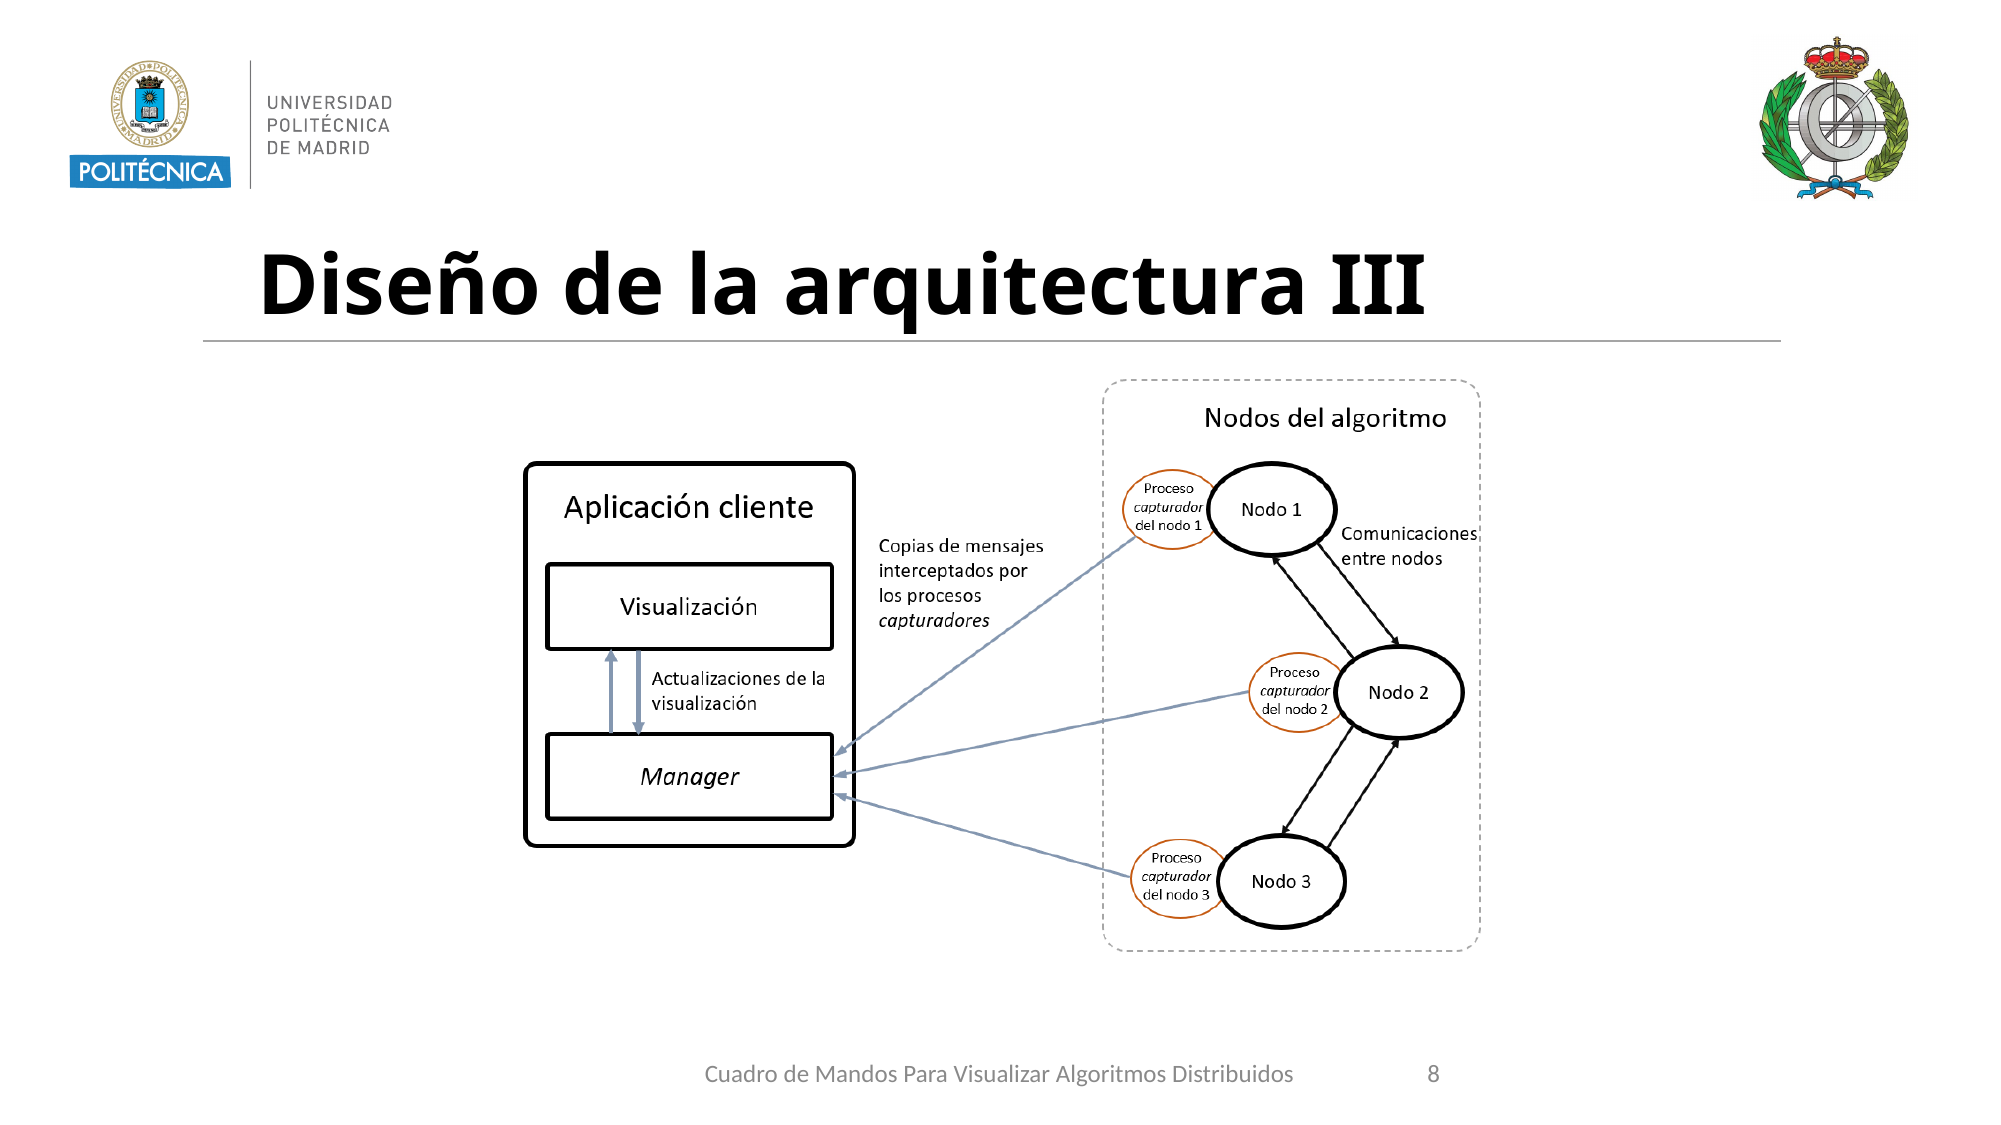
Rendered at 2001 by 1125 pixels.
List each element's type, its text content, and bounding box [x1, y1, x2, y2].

text_box [1412, 1042, 1863, 1103]
title Diseño de la arquitectura III [242, 197, 1968, 378]
text_box Cuadro de Mandos Para Visualizar Algoritmos Distribuidos [662, 1042, 1338, 1103]
picture [1751, 34, 1918, 201]
picture [521, 377, 1483, 954]
picture [48, 34, 436, 215]
